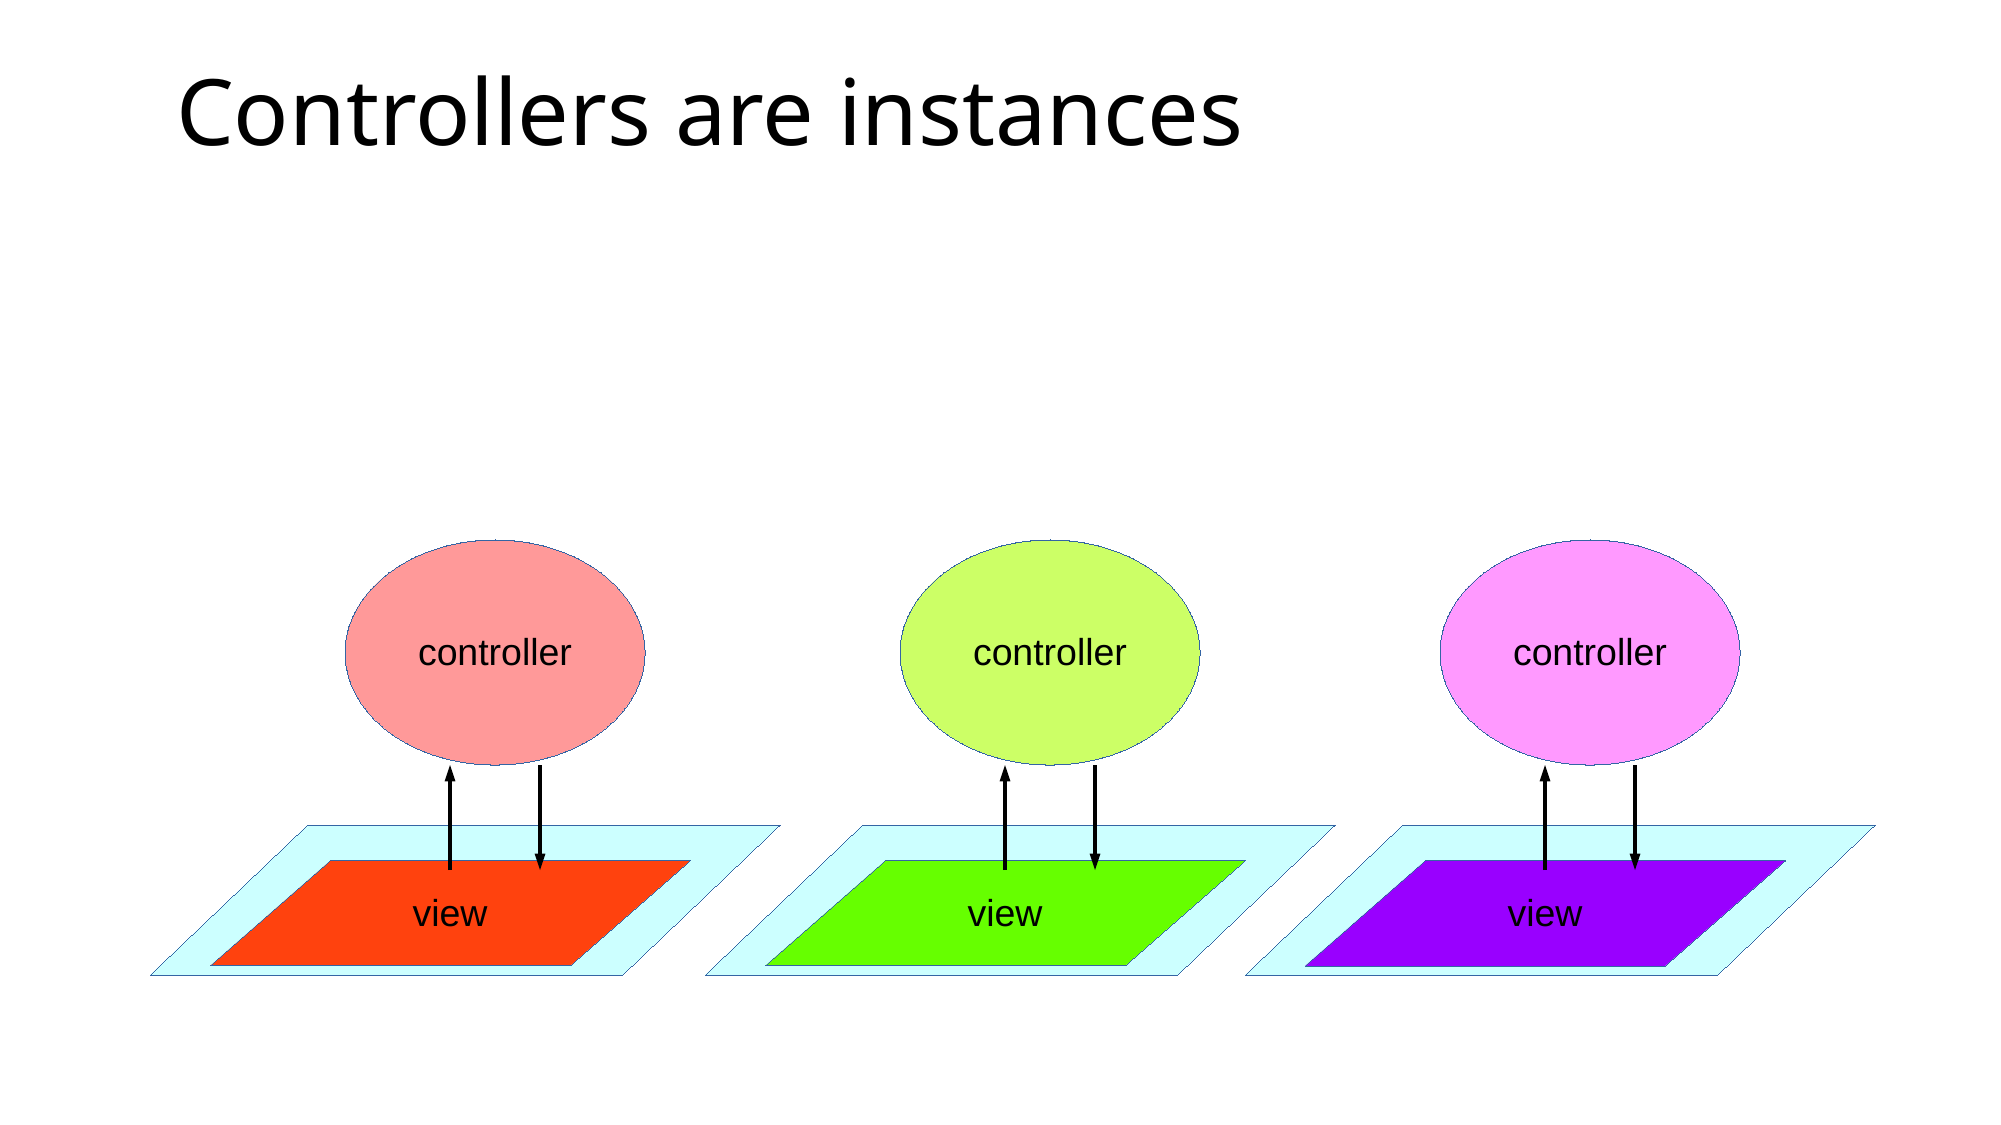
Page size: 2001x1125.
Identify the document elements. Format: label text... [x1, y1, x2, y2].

text_box view [765, 860, 1246, 966]
text_box [1245, 825, 1876, 976]
title Controllers are instances [161, 6, 1887, 225]
text_box [705, 825, 1336, 976]
text_box view [210, 860, 691, 966]
text_box controller [900, 539, 1201, 766]
text_box [1547, 825, 1633, 860]
text_box [452, 825, 538, 860]
text_box controller [345, 539, 646, 766]
text_box controller [1440, 539, 1741, 766]
text_box [1007, 825, 1093, 860]
text_box [150, 825, 781, 976]
text_box view [1305, 860, 1786, 967]
